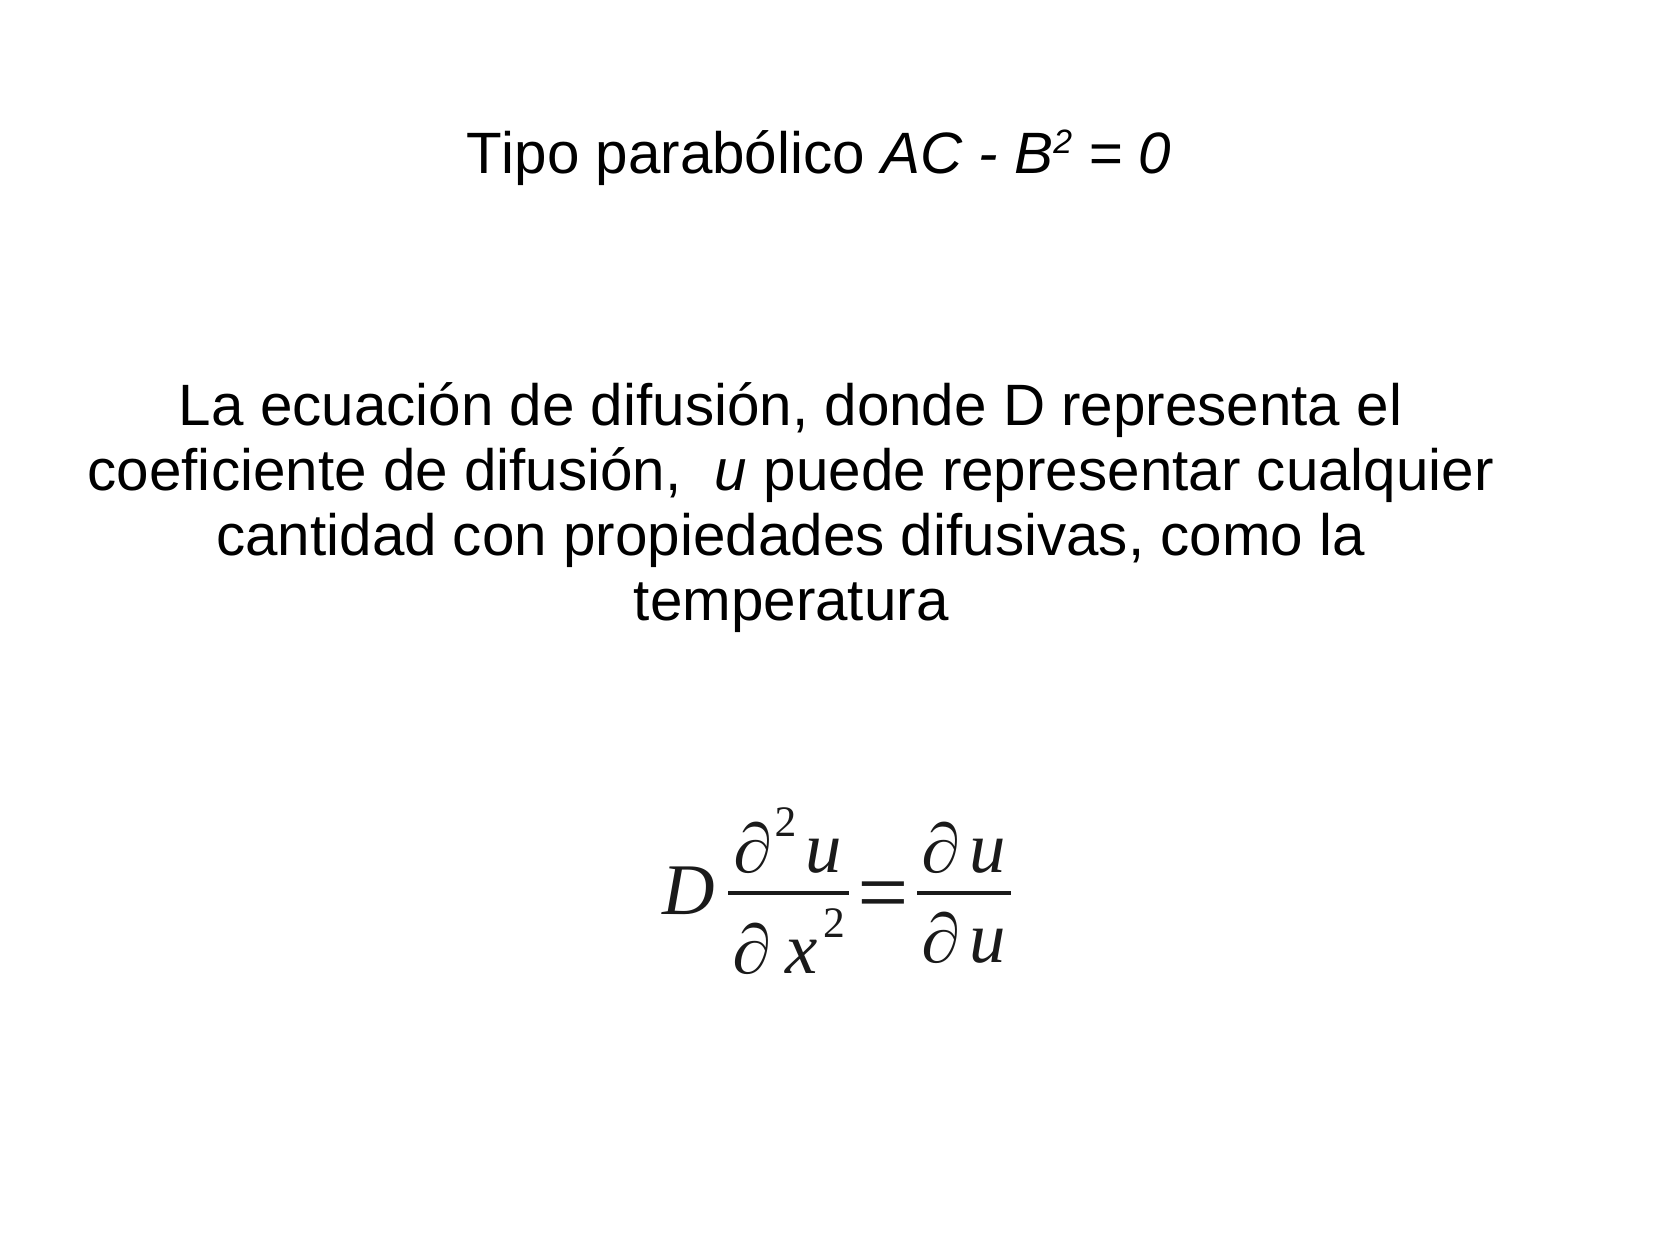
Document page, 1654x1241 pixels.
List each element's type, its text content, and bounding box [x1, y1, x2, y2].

subtitle La ecuación de difusión, donde D representa el coeficiente de difusión, u puede representar cualquier cantidad con propiedades difusivas, como la temperatura [47, 297, 1536, 709]
title Tipo parabólico AC - B2 = 0 [82, 56, 1571, 250]
chart [649, 797, 1021, 990]
